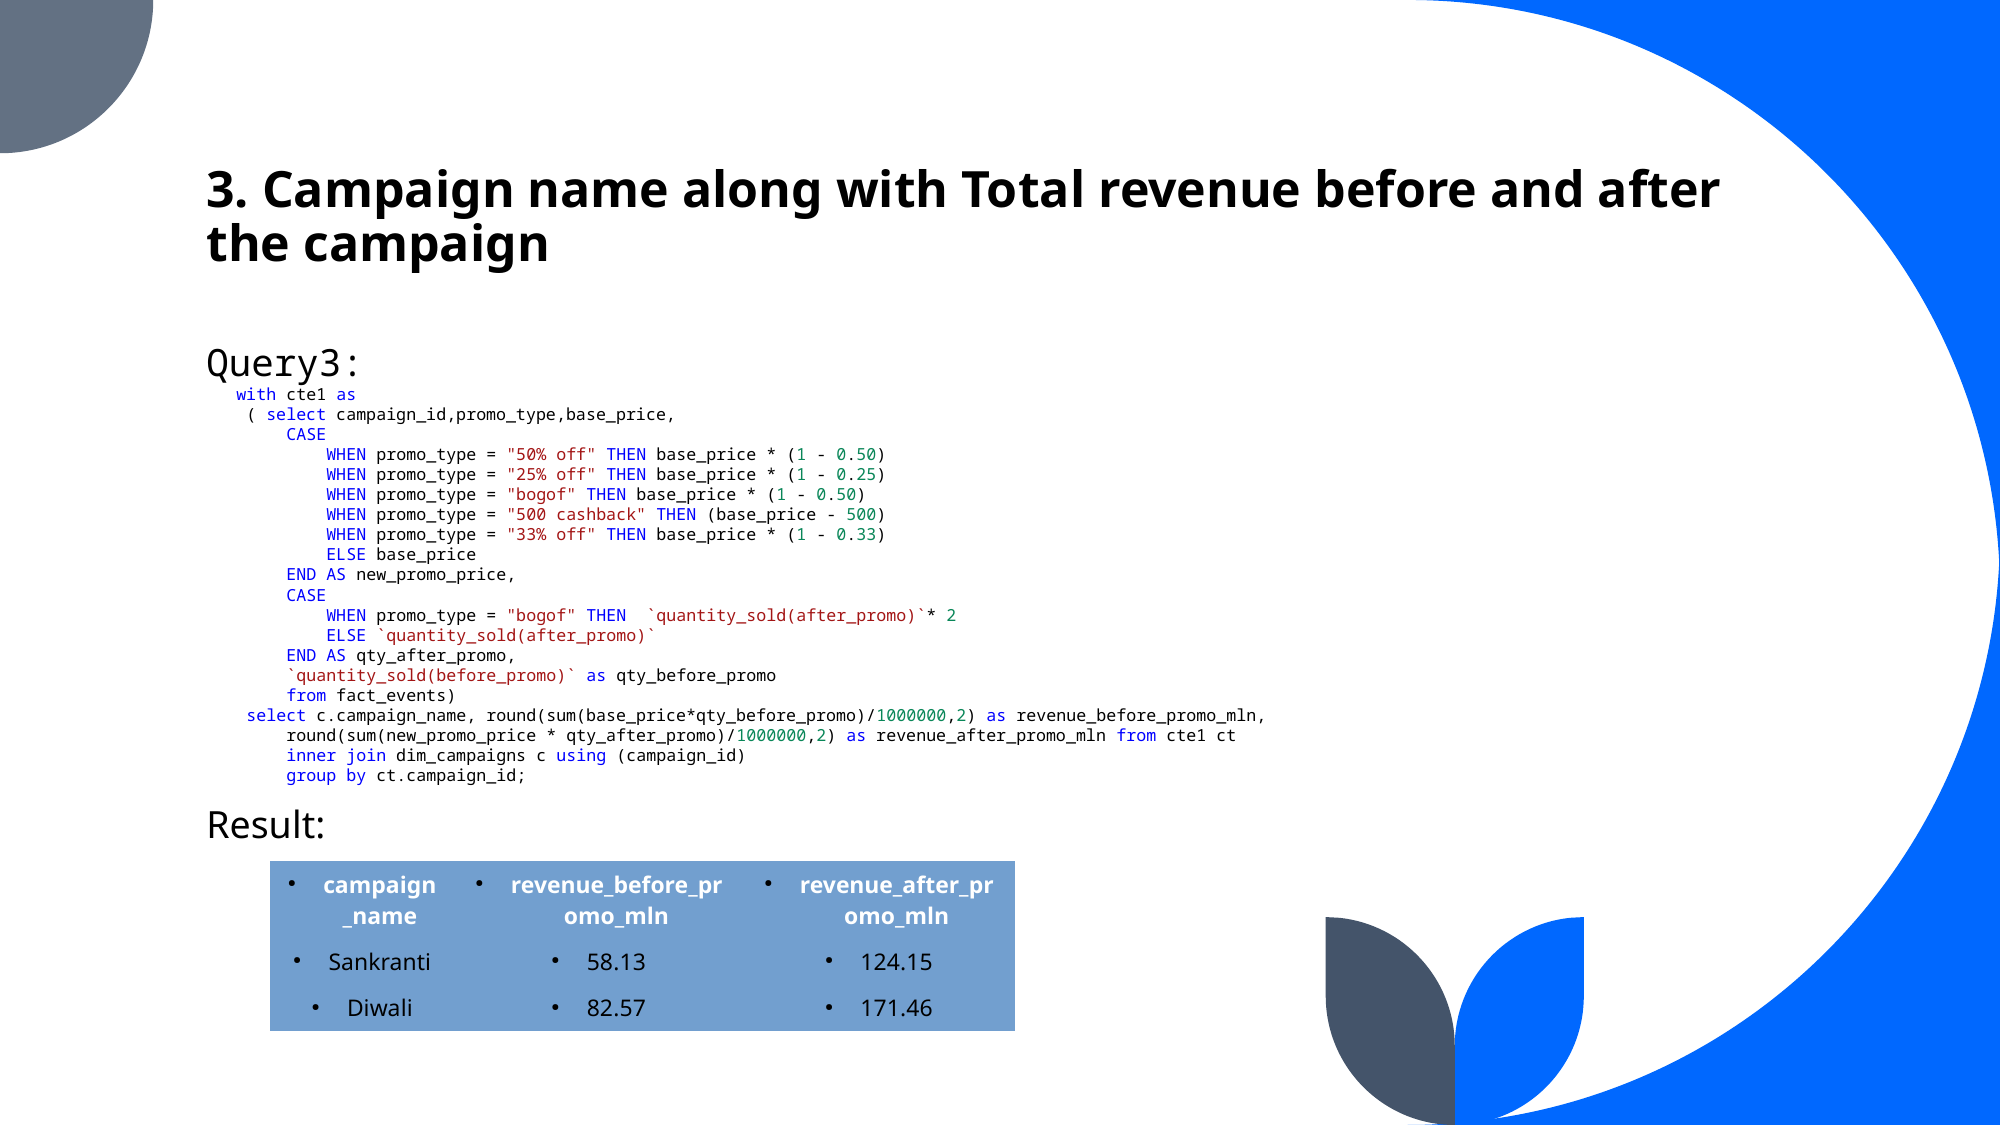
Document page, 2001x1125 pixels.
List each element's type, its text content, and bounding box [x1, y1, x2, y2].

table_cell Sankranti [270, 939, 455, 985]
table_cell 171.46 [743, 985, 1015, 1031]
table_header revenue_after_promo_mln [743, 861, 1015, 939]
table_cell 82.57 [455, 985, 743, 1031]
table_cell Diwali [270, 985, 455, 1031]
title 3. Campaign name along with Total revenue before and after the campaign [191, 62, 1796, 280]
table_header revenue_before_promo_mln [455, 861, 743, 939]
table_cell 124.15 [743, 939, 1015, 985]
table_header campaign_name [270, 861, 455, 939]
list Query3: with cte1 as ( select campaign_id,promo_type,base_price, CASE WHEN promo_type = "50% off" THEN base_price * (1 - 0.50) WHEN promo_type = "25% off" THEN base_price * (1 - 0.25) WHEN promo_type = "bogof" THEN base_price * (1 - 0.50) WHEN promo_type = "500 cashback" THEN (base_price - 500) WHEN promo_type = "33% off" THEN base_price * (1 - 0.33) ELSE base_price END AS new_promo_price, CASE WHEN promo_type = "bogof" THEN `quantity_sold(after_promo)`* 2 ELSE `quantity_sold(after_promo)` END AS qty_after_promo, `quantity_sold(before_promo)` as qty_before_promo from fact_events) select c.campaign_name, round(sum(base_price*qty_before_promo)/1000000,2) as revenue_before_promo_mln, round(sum(new_promo_price * qty_after_promo)/1000000,2) as revenue_after_promo_mln from cte1 ct inner join dim_campaigns c using (campaign_id) group by ct.campaign_id; Result: [191, 330, 1796, 884]
table_cell 58.13 [455, 939, 743, 985]
